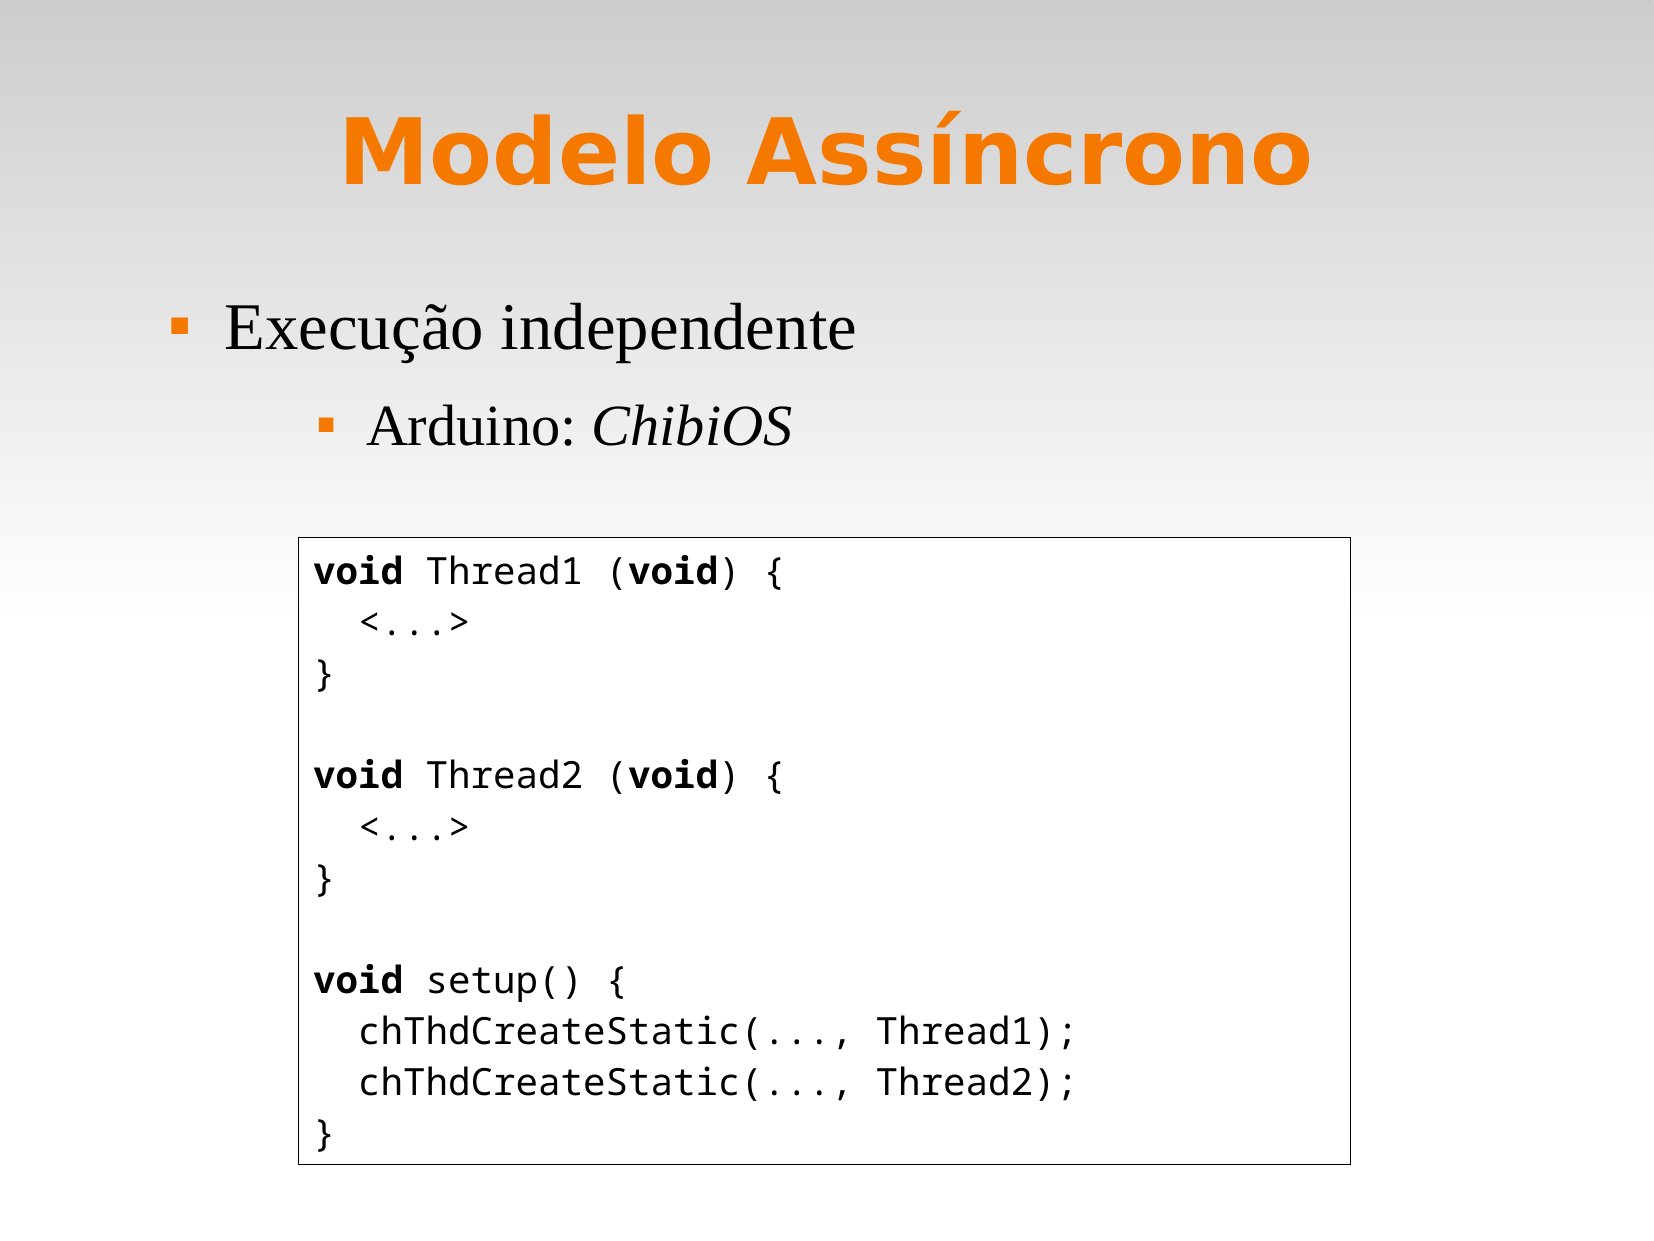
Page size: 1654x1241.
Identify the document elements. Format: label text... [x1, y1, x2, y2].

title Modelo Assíncrono [82, 49, 1571, 257]
text_box void Thread1 (void) { <...> } void Thread2 (void) { <...> } void setup() { chThdCreateStatic(..., Thread1); chThdCreateStatic(..., Thread2); } [298, 537, 1351, 1079]
list Execução independente Arduino: ChibiOS [82, 290, 1571, 1109]
